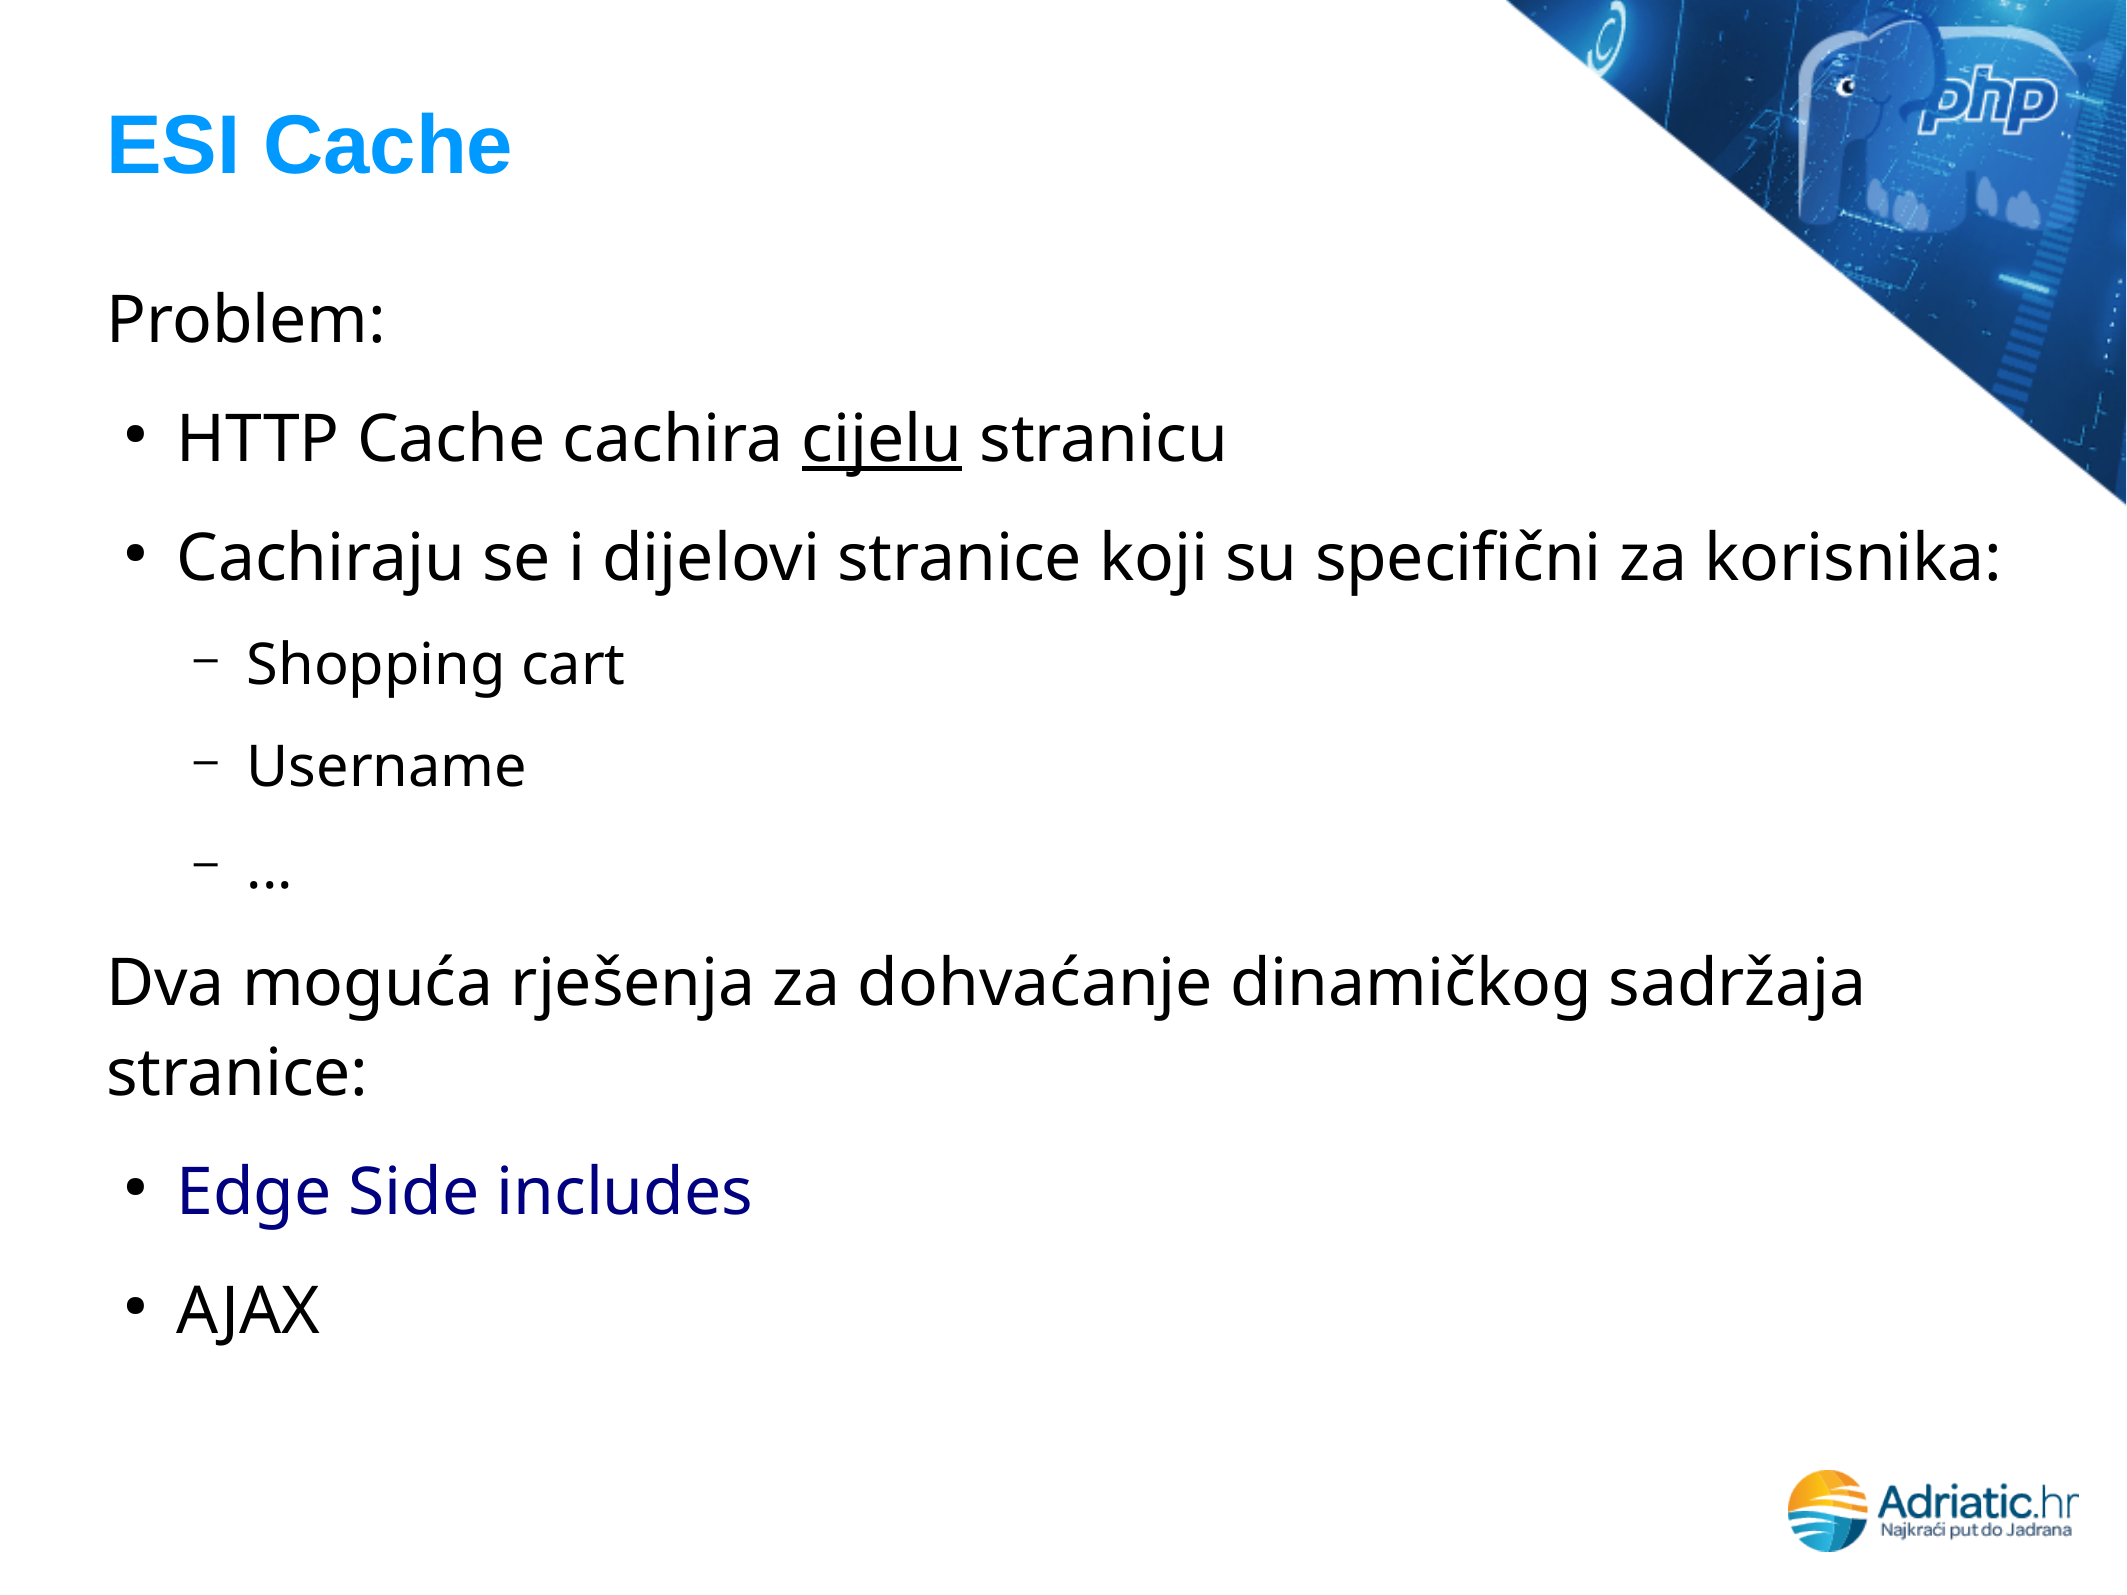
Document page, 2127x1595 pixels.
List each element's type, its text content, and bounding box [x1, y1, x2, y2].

picture [1505, 0, 2127, 625]
picture [1788, 1470, 2079, 1552]
list Problem: HTTP Cache cachira cijelu stranicu Cachiraju se i dijelovi stranice koji su specifični za korisnika: Shopping cart Username ... Dva moguća rješenja za dohvaćanje dinamičkog sadržaja stranice: Edge Side includes AJAX [106, 271, 2020, 1453]
title ESI Cache [106, 70, 1630, 219]
